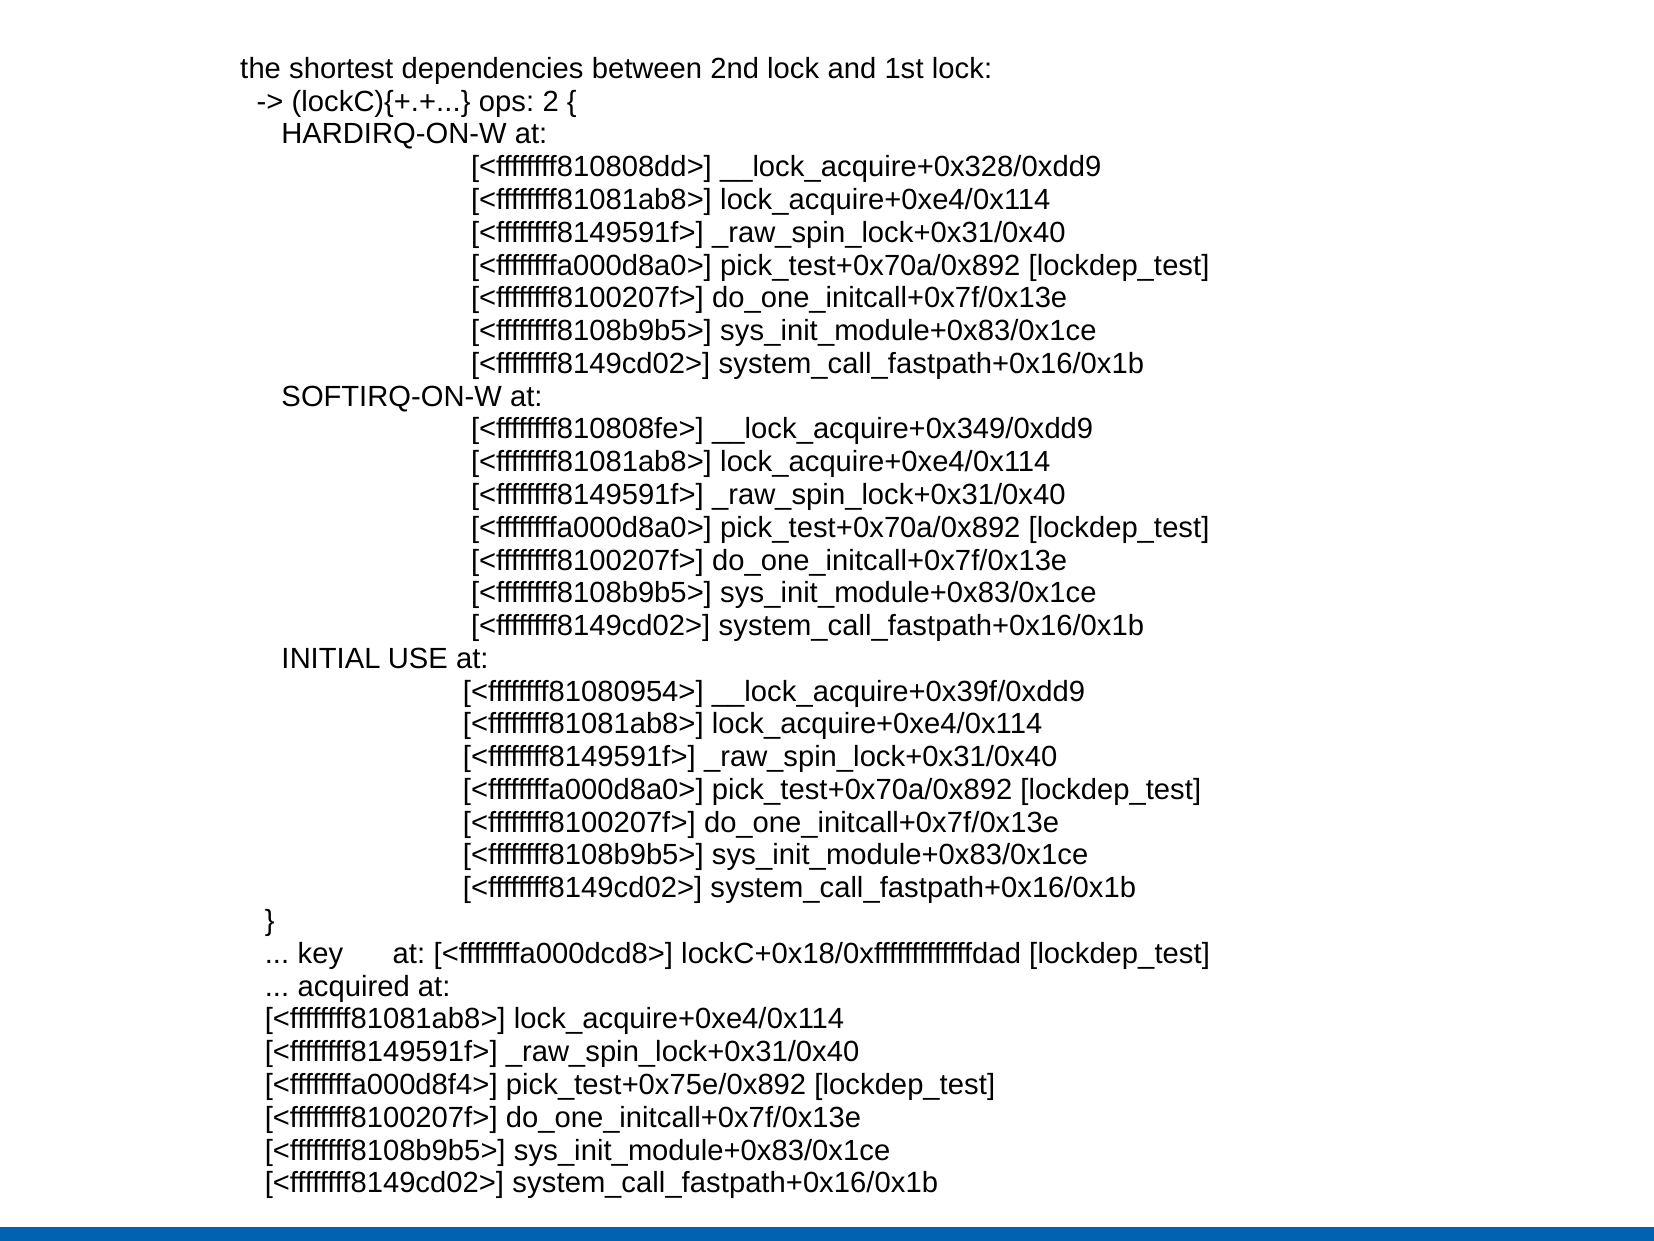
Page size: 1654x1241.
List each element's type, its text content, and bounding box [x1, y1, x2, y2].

text_box the shortest dependencies between 2nd lock and 1st lock: -> (lockC){+.+...} ops: 2 { HARDIRQ-ON-W at: [<ffffffff810808dd>] __lock_acquire+0x328/0xdd9 [<ffffffff81081ab8>] lock_acquire+0xe4/0x114 [<ffffffff8149591f>] _raw_spin_lock+0x31/0x40 [<ffffffffa000d8a0>] pick_test+0x70a/0x892 [lockdep_test] [<ffffffff8100207f>] do_one_initcall+0x7f/0x13e [<ffffffff8108b9b5>] sys_init_module+0x83/0x1ce [<ffffffff8149cd02>] system_call_fastpath+0x16/0x1b SOFTIRQ-ON-W at: [<ffffffff810808fe>] __lock_acquire+0x349/0xdd9 [<ffffffff81081ab8>] lock_acquire+0xe4/0x114 [<ffffffff8149591f>] _raw_spin_lock+0x31/0x40 [<ffffffffa000d8a0>] pick_test+0x70a/0x892 [lockdep_test] [<ffffffff8100207f>] do_one_initcall+0x7f/0x13e [<ffffffff8108b9b5>] sys_init_module+0x83/0x1ce [<ffffffff8149cd02>] system_call_fastpath+0x16/0x1b INITIAL USE at: [<ffffffff81080954>] __lock_acquire+0x39f/0xdd9 [<ffffffff81081ab8>] lock_acquire+0xe4/0x114 [<ffffffff8149591f>] _raw_spin_lock+0x31/0x40 [<ffffffffa000d8a0>] pick_test+0x70a/0x892 [lockdep_test] [<ffffffff8100207f>] do_one_initcall+0x7f/0x13e [<ffffffff8108b9b5>] sys_init_module+0x83/0x1ce [<ffffffff8149cd02>] system_call_fastpath+0x16/0x1b } ... key at: [<ffffffffa000dcd8>] lockC+0x18/0xfffffffffffffdad [lockdep_test] ... acquired at: [<ffffffff81081ab8>] lock_acquire+0xe4/0x114 [<ffffffff8149591f>] _raw_spin_lock+0x31/0x40 [<ffffffffa000d8f4>] pick_test+0x75e/0x892 [lockdep_test] [<ffffffff8100207f>] do_one_initcall+0x7f/0x13e [<ffffffff8108b9b5>] sys_init_module+0x83/0x1ce [<ffffffff8149cd02>] system_call_fastpath+0x16/0x1b [225, 44, 1501, 1241]
